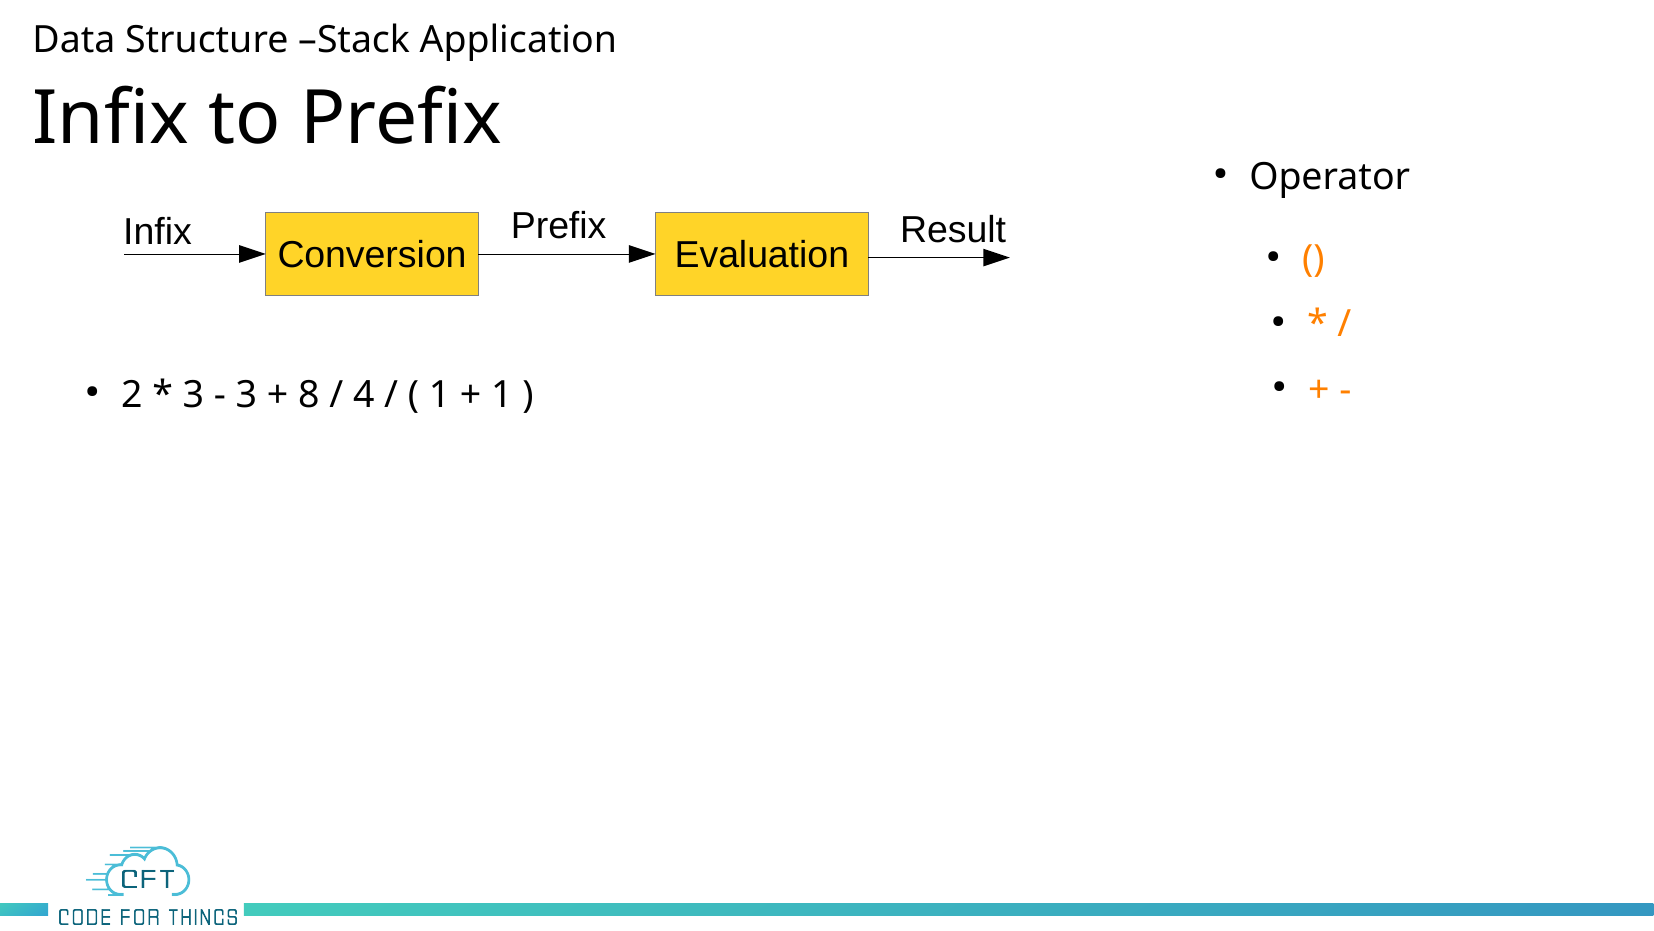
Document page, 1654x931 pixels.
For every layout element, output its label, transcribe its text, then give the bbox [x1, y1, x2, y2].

text_box Result [885, 200, 1022, 258]
text_box * / [1256, 289, 1378, 348]
text_box Infix [108, 203, 207, 260]
picture [59, 846, 237, 925]
text_box Evaluation [655, 212, 869, 296]
text_box + - [1257, 355, 1392, 414]
text_box Conversion [265, 212, 479, 296]
text_box Operator [1199, 141, 1530, 201]
title Data Structure –Stack Application Infix to Prefix [32, 12, 1536, 166]
text_box Prefix [496, 197, 639, 254]
text_box () [1251, 224, 1363, 283]
text_box 2 * 3 - 3 + 8 / 4 / ( 1 + 1 ) [70, 360, 633, 420]
